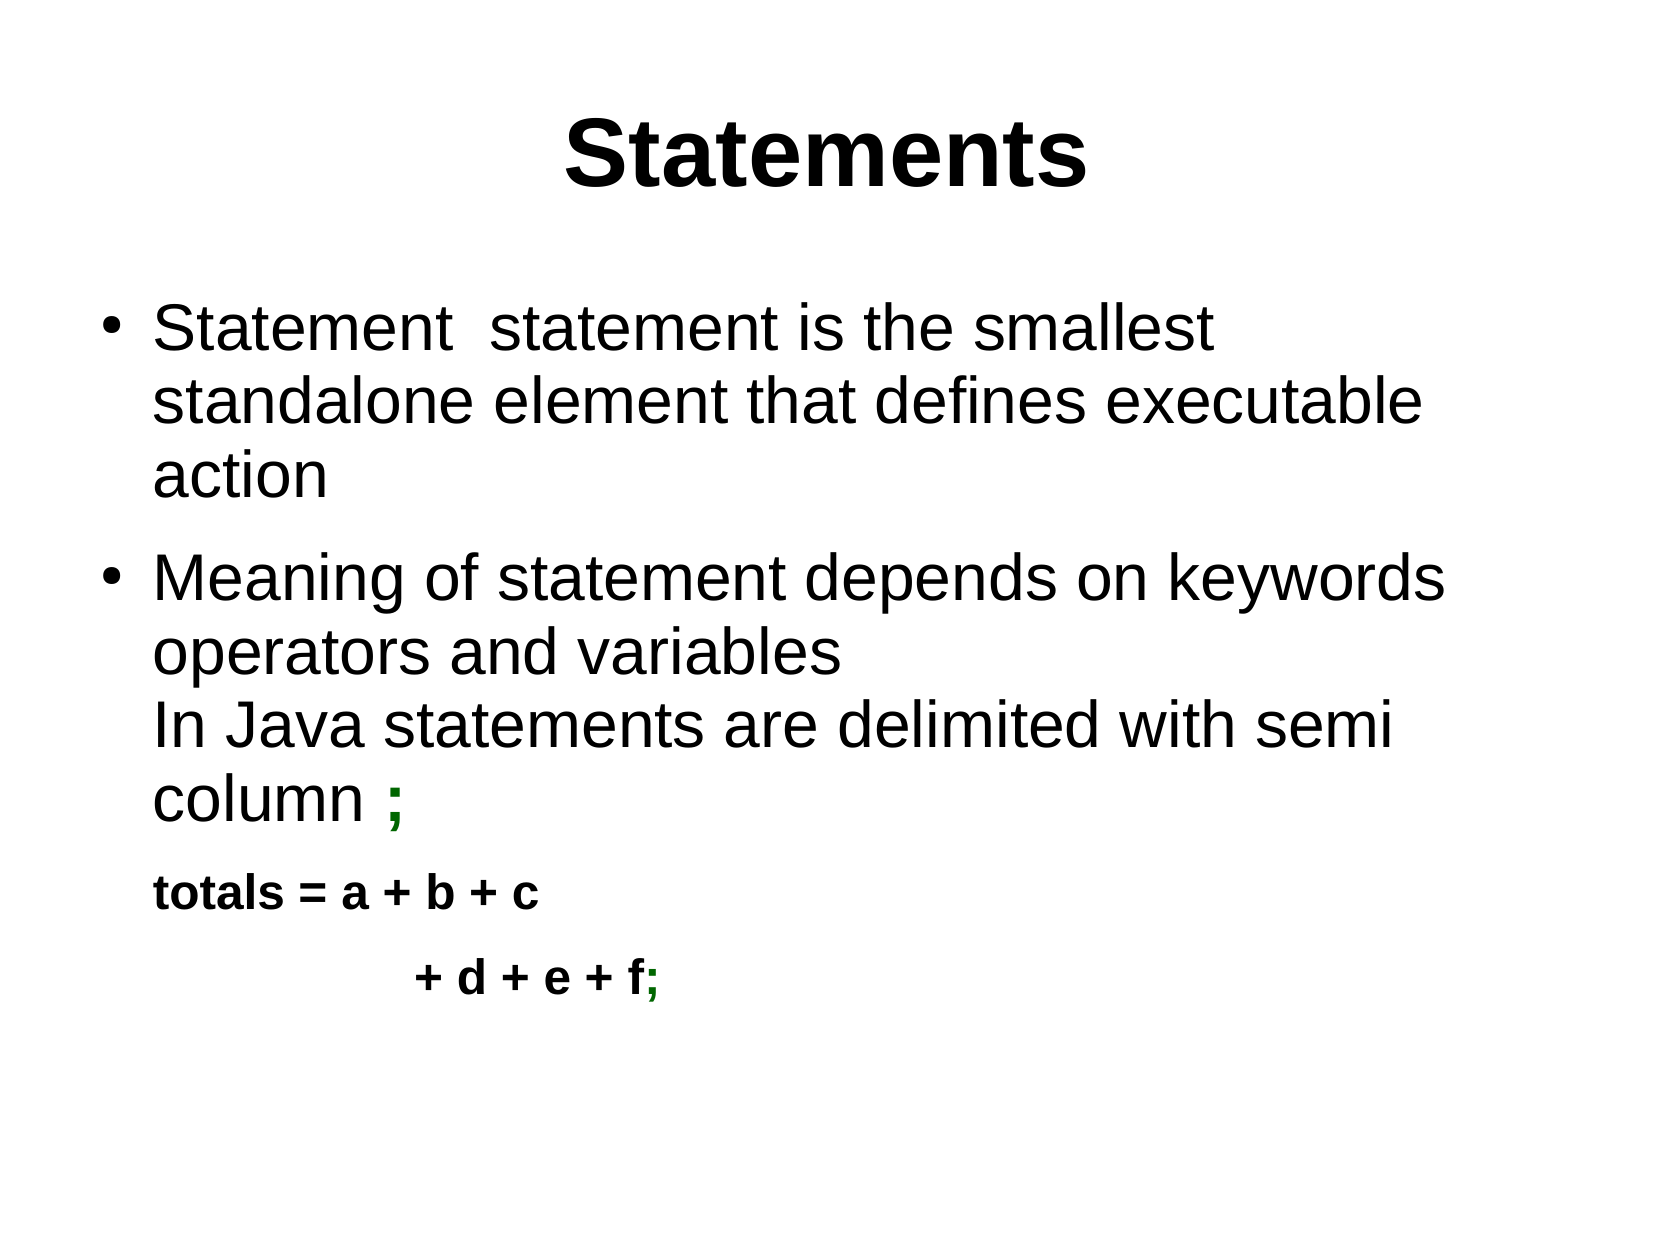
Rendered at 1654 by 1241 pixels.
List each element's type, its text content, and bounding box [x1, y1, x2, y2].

list Statement statement is the smallest standalone element that defines executable action Meaning of statement depends on keywords operators and variables In Java statements are delimited with semi column ; totals = a + b + c + d + e + f; [82, 290, 1538, 1010]
title Statements [82, 49, 1571, 257]
